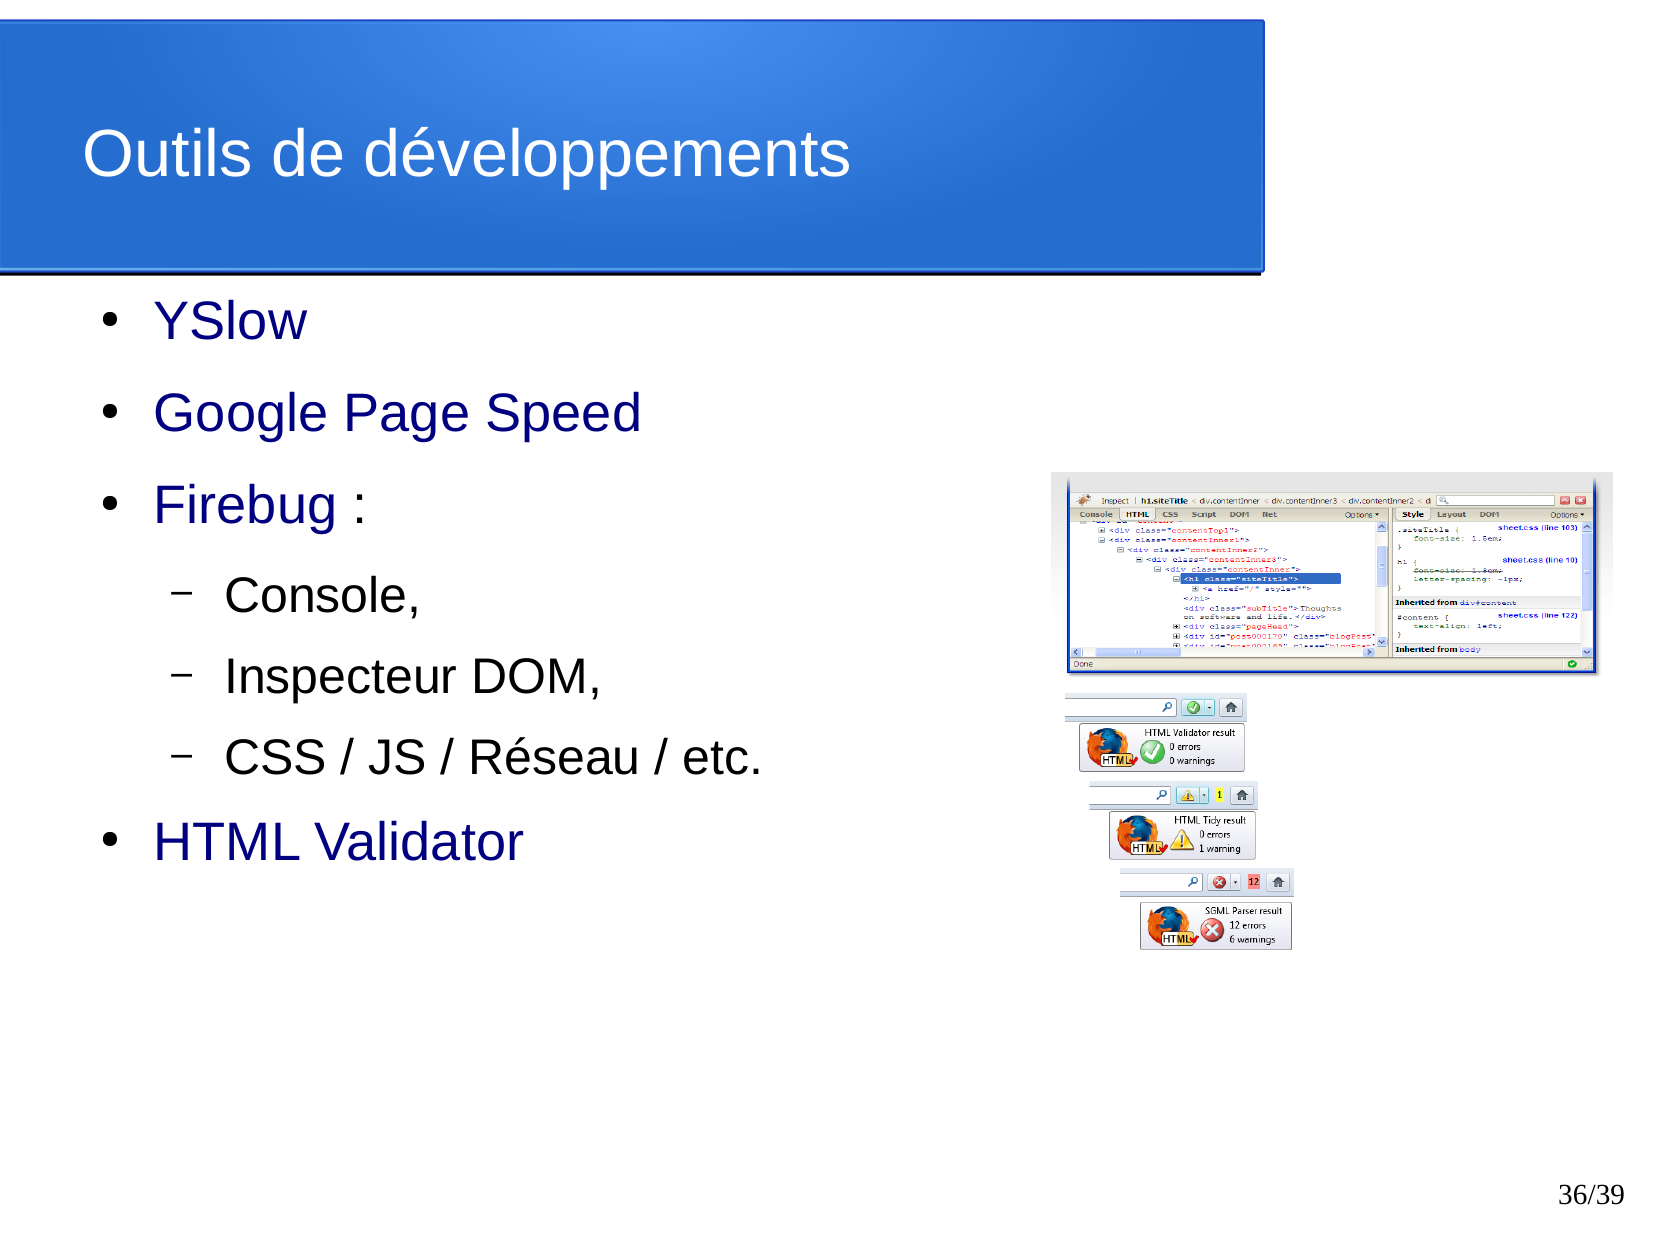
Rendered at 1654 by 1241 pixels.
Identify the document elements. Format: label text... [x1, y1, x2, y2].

list YSlow Google Page Speed Firebug : Console, Inspecteur DOM, CSS / JS / Réseau / etc. HTML Validator [82, 290, 1538, 1010]
picture [1064, 693, 1300, 957]
title Outils de développements [82, 49, 1250, 257]
picture [1051, 472, 1613, 680]
